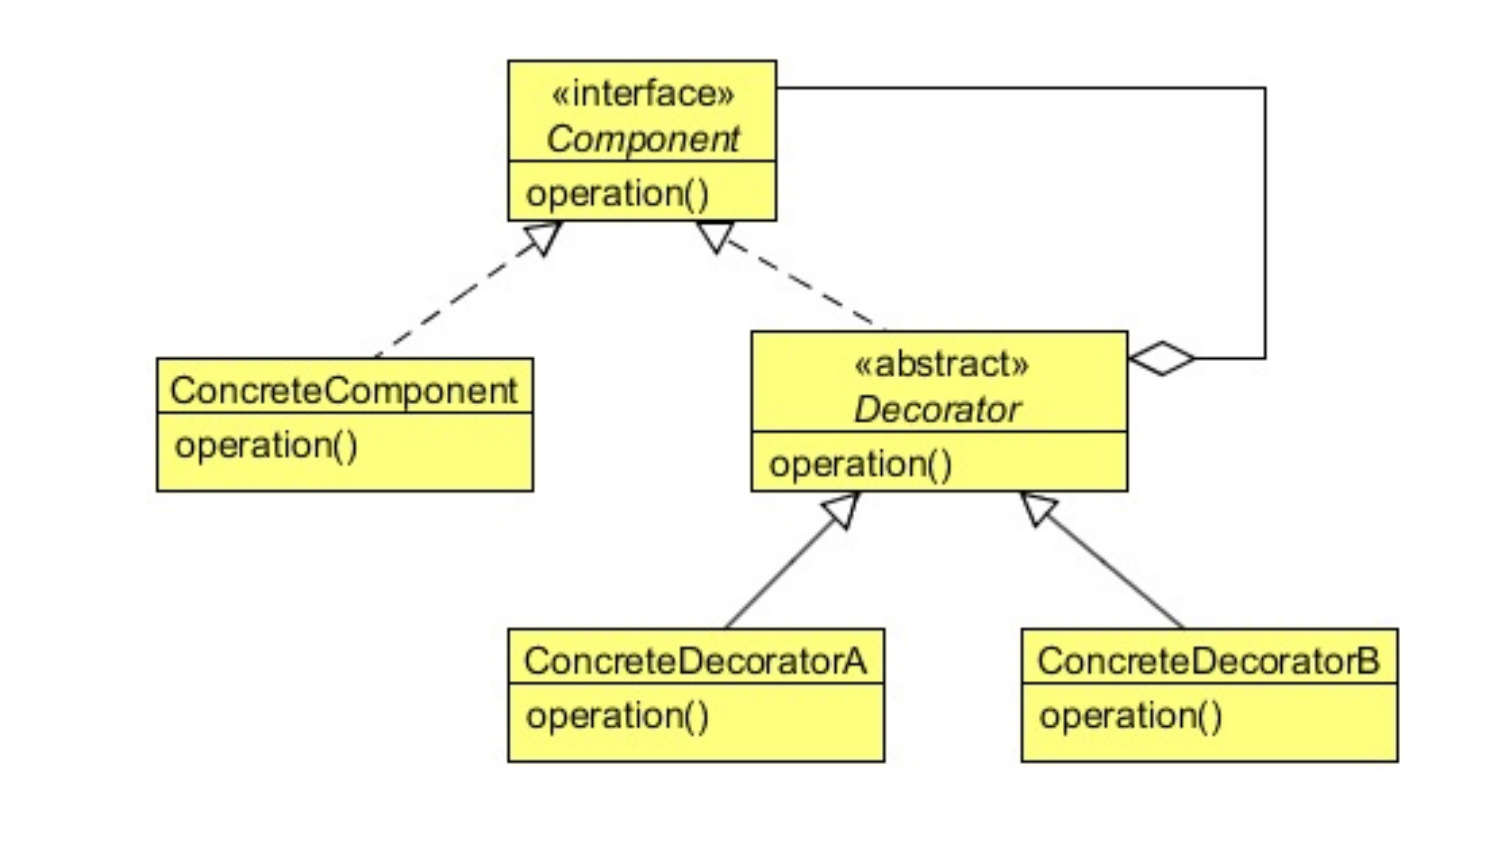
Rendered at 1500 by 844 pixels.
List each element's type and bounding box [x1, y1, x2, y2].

picture [146, 55, 1408, 772]
